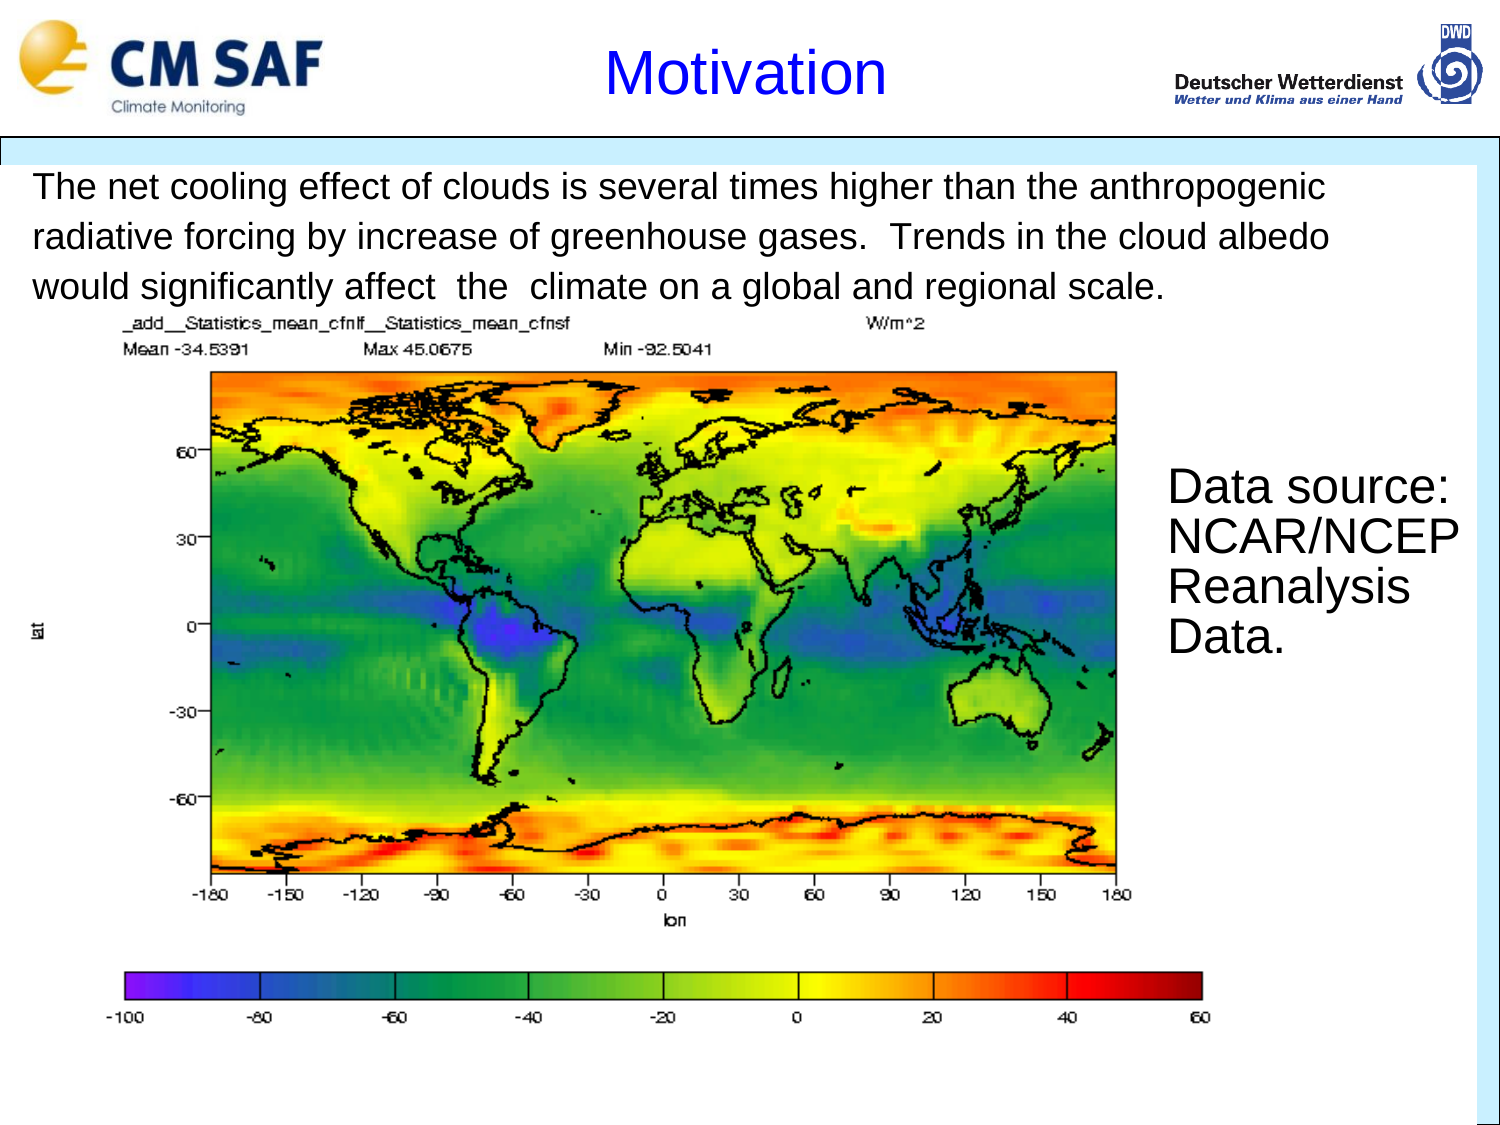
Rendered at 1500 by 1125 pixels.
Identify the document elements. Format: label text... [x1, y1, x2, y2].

picture [0, 165, 1477, 1125]
picture [1175, 24, 1483, 104]
text_box Motivation [310, 42, 1307, 121]
text_box Data source: NCAR/NCEP Reanalysis Data. [1152, 455, 1476, 672]
picture [17, 19, 325, 117]
text_box The net cooling effect of clouds is several times higher than the anthropogenic radiative forcing by increase of greenhouse gases. Trends in the cloud albedo would significantly affect the climate on a global and regional scale. [17, 148, 1500, 316]
